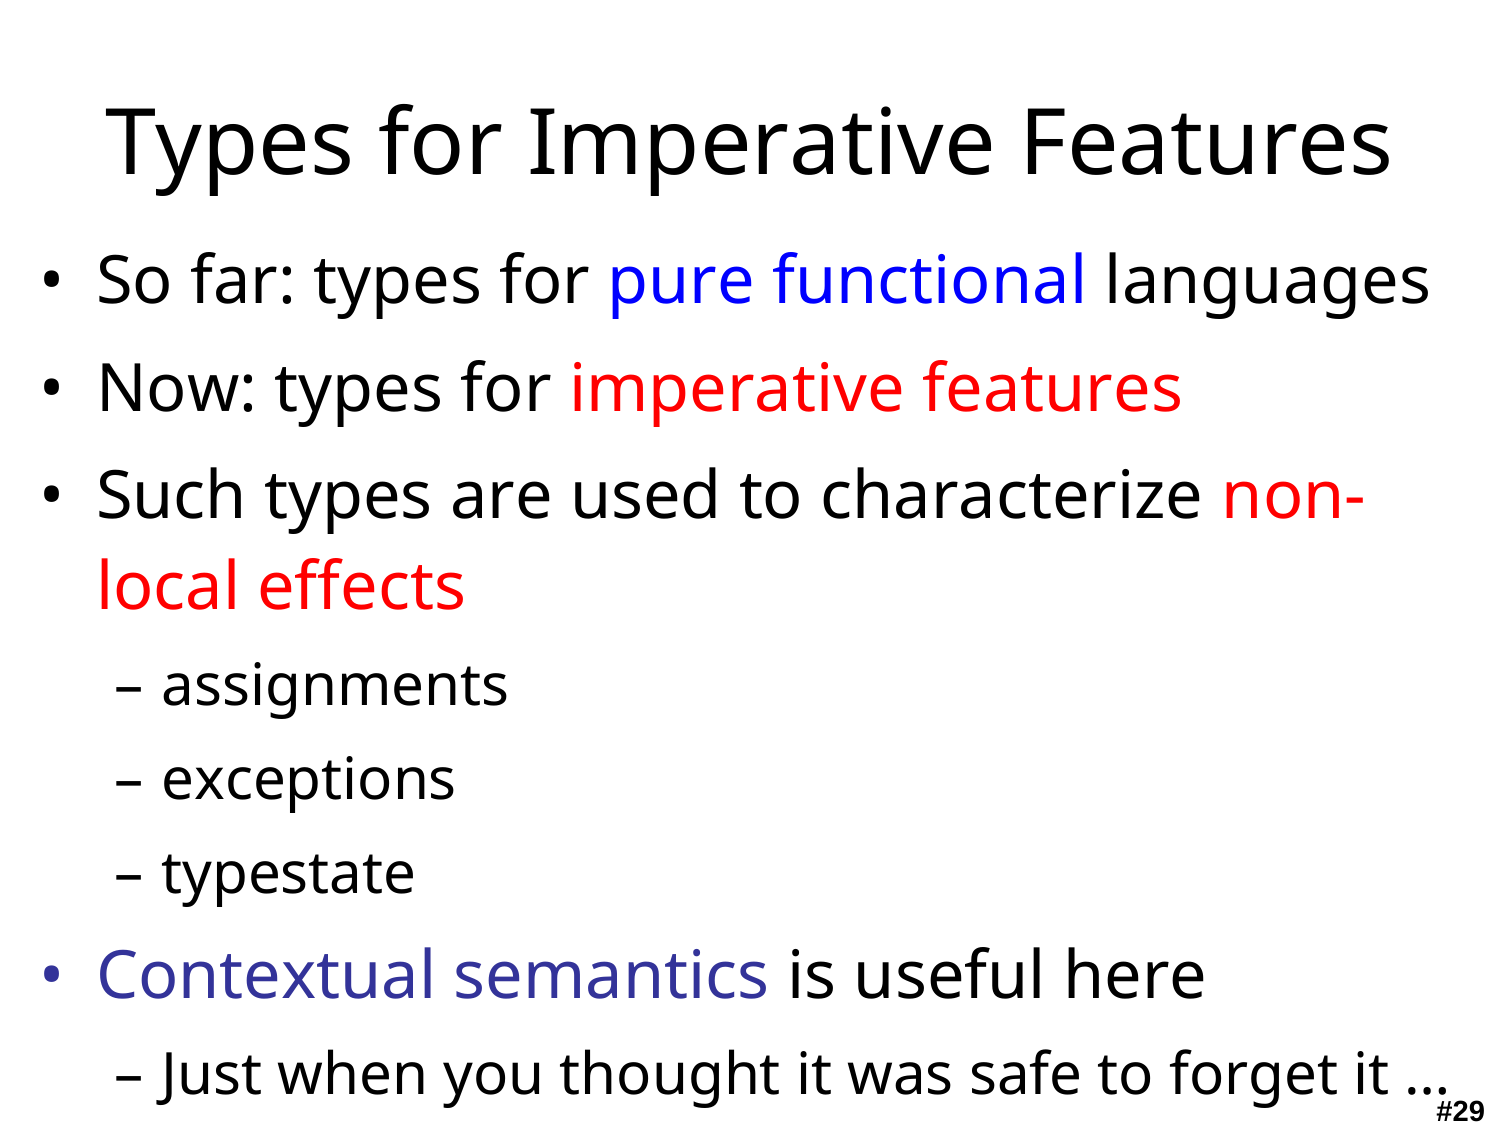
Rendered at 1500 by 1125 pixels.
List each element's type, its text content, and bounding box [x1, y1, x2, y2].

title Types for Imperative Features [24, 45, 1476, 224]
list So far: types for pure functional languages Now: types for imperative features Such types are used to characterize non-local effects assignments exceptions typestate Contextual semantics is useful here Just when you thought it was safe to forget it … [24, 224, 1476, 1063]
